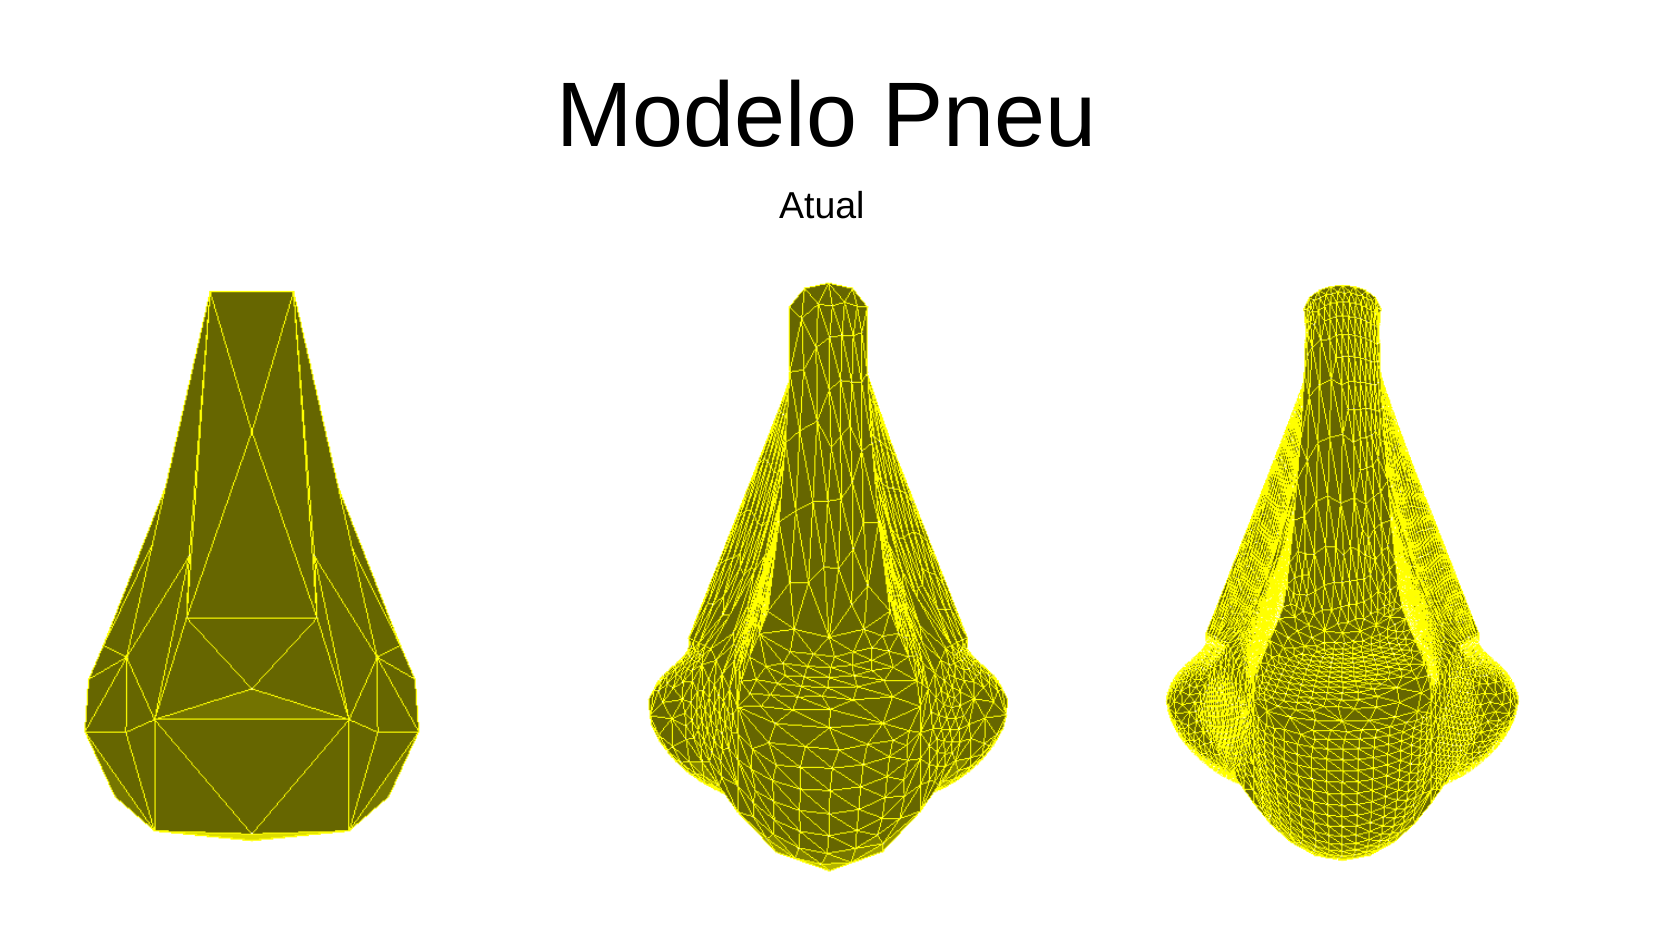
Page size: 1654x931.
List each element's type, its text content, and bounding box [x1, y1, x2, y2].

picture [37, 259, 461, 854]
picture [1150, 271, 1548, 877]
text_box Atual [764, 177, 910, 234]
title Modelo Pneu [82, 37, 1571, 193]
picture [643, 275, 1028, 886]
